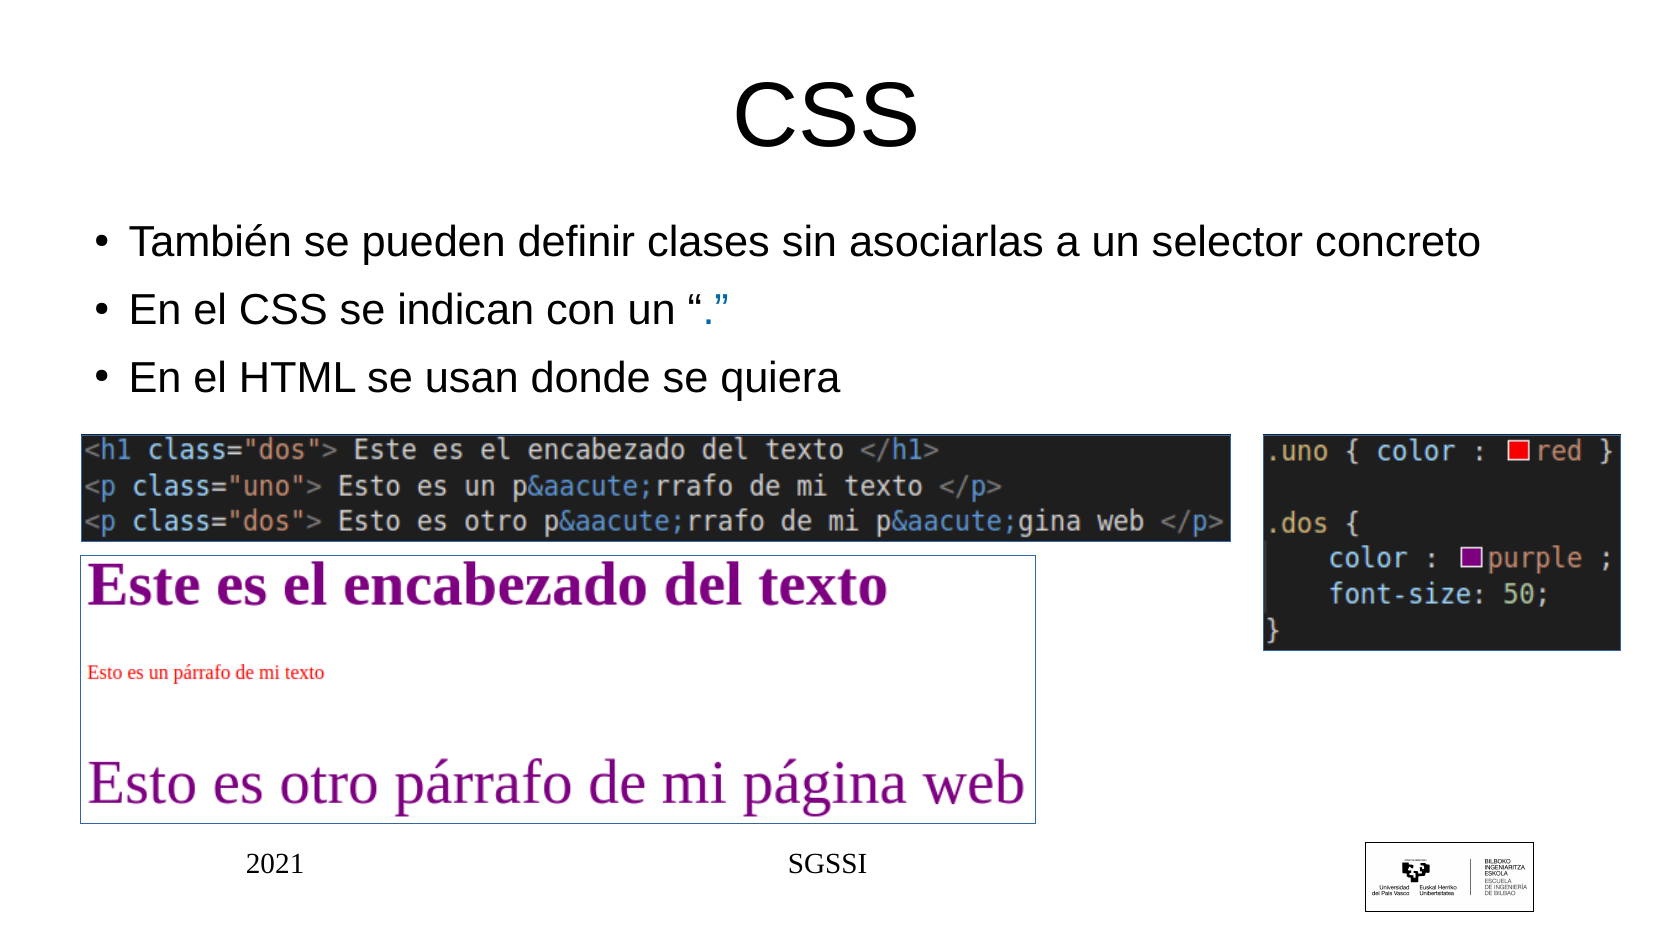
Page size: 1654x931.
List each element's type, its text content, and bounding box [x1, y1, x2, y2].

picture [1366, 843, 1533, 911]
list También se pueden definir clases sin asociarlas a un selector concreto En el CSS se indican con un “.” En el HTML se usan donde se quiera [82, 217, 1546, 436]
title CSS [82, 37, 1571, 193]
picture [1263, 434, 1621, 651]
picture [80, 554, 1036, 824]
picture [81, 434, 1231, 542]
